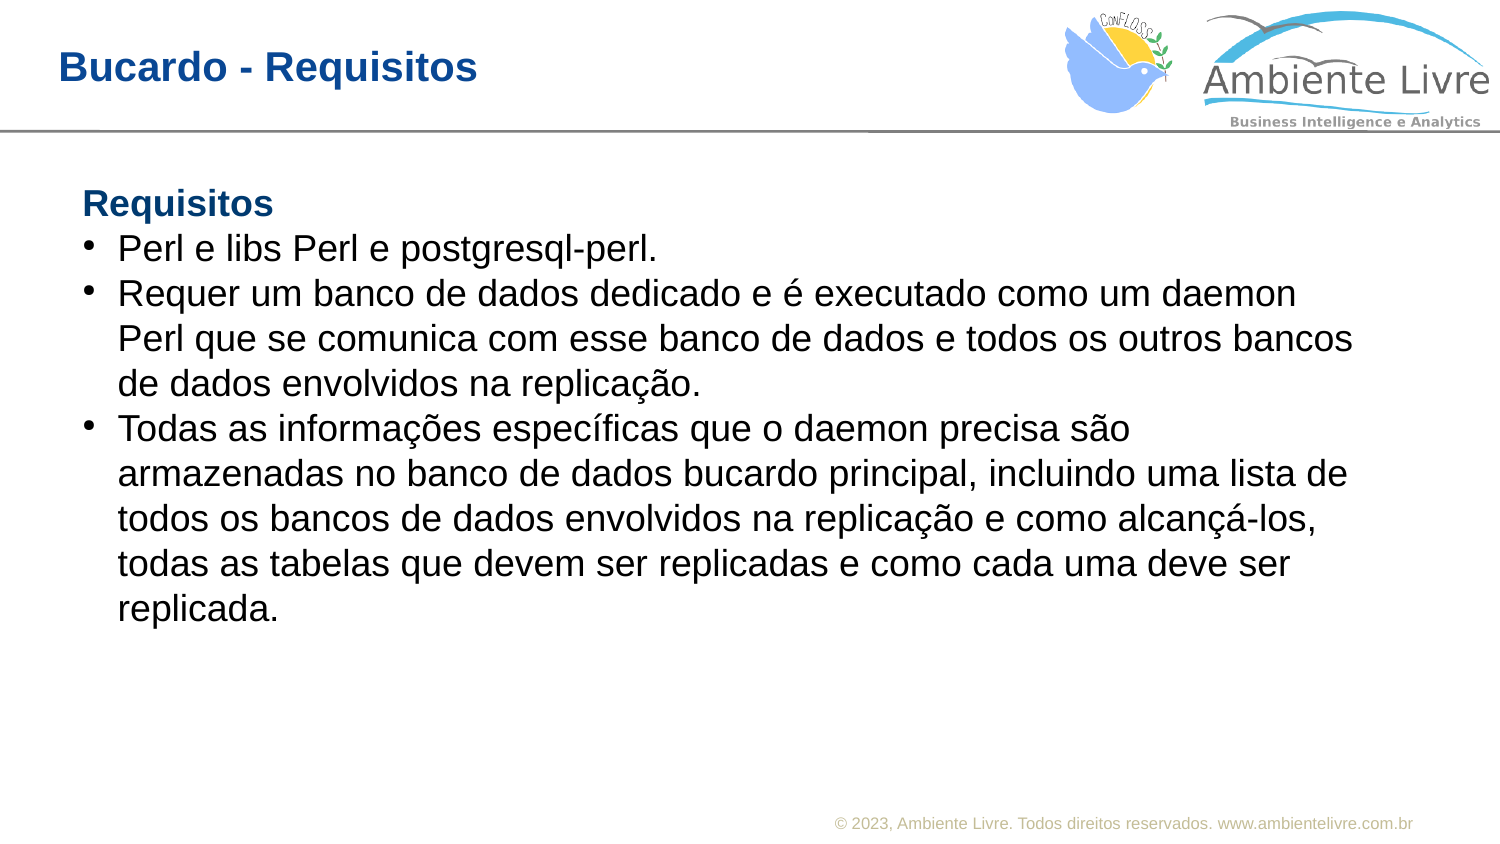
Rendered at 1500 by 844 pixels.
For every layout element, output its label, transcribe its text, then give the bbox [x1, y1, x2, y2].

text_box Requisitos Perl e libs Perl e postgresql-perl. Requer um banco de dados dedicado e é executado como um daemon Perl que se comunica com esse banco de dados e todos os outros bancos de dados envolvidos na replicação. Todas as informações específicas que o daemon precisa são armazenadas no banco de dados bucardo principal, incluindo uma lista de todos os bancos de dados envolvidos na replicação e como alcançá-los, todas as tabelas que devem ser replicadas e como cada uma deve ser replicada. [67, 171, 1382, 637]
picture [1051, 0, 1182, 130]
title Bucardo - Requisitos [43, 8, 1127, 129]
picture [1203, 11, 1489, 129]
